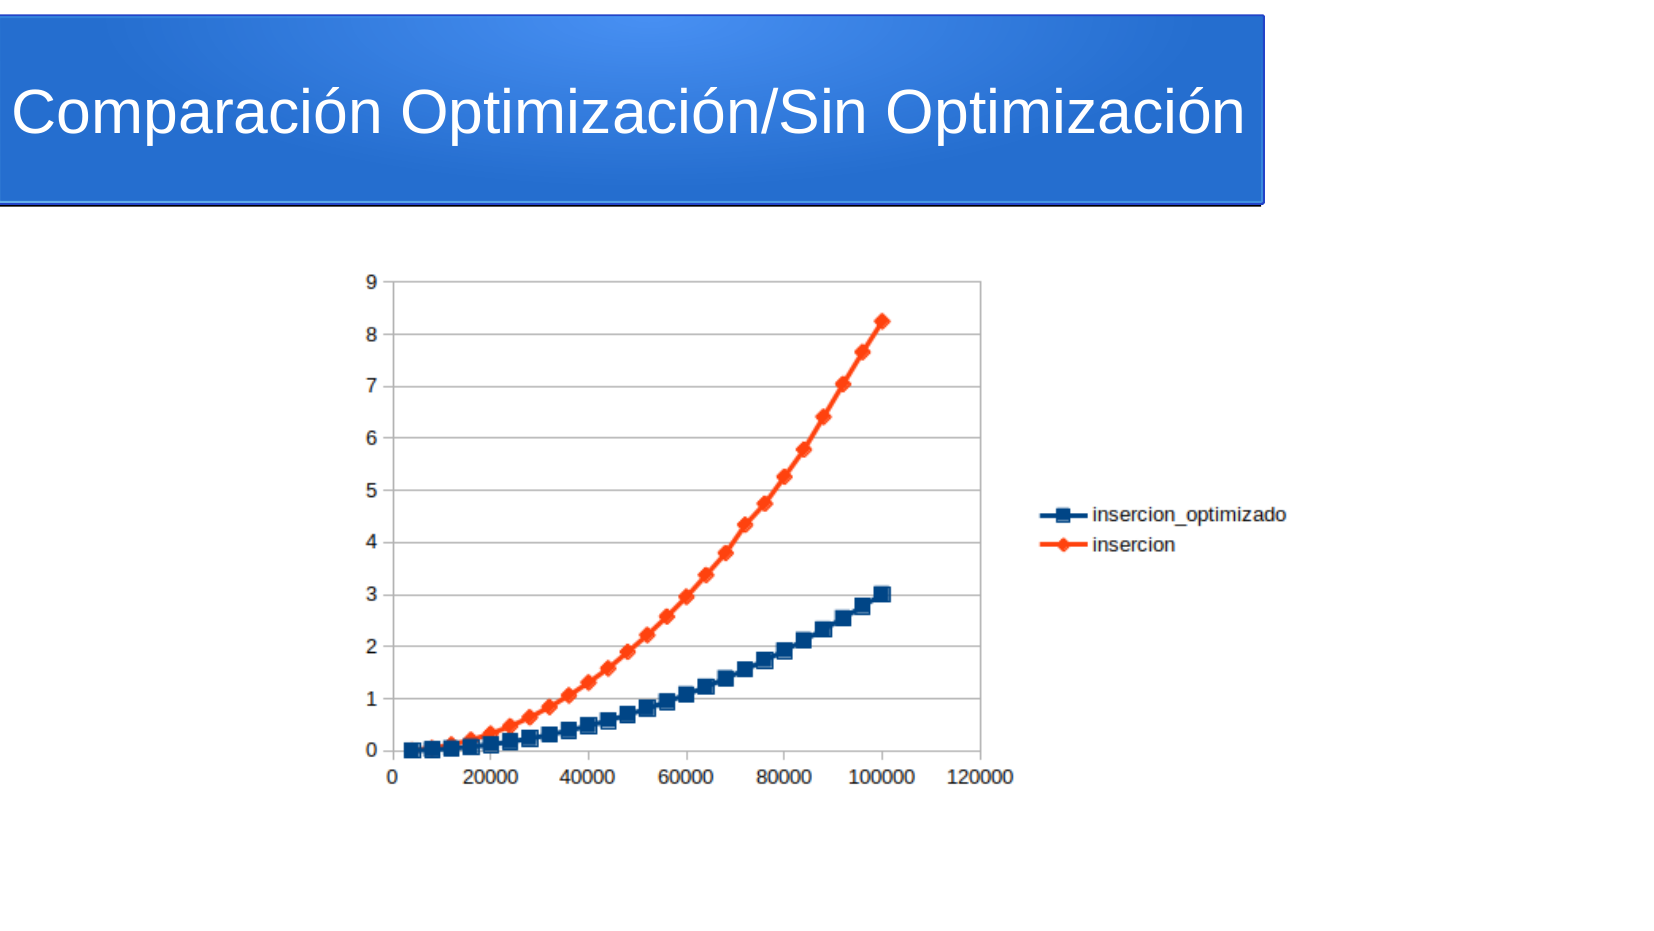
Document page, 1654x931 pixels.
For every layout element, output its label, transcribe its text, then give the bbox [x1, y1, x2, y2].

picture [347, 259, 1307, 800]
title Comparación Optimización/Sin Optimización [11, 29, 1252, 196]
